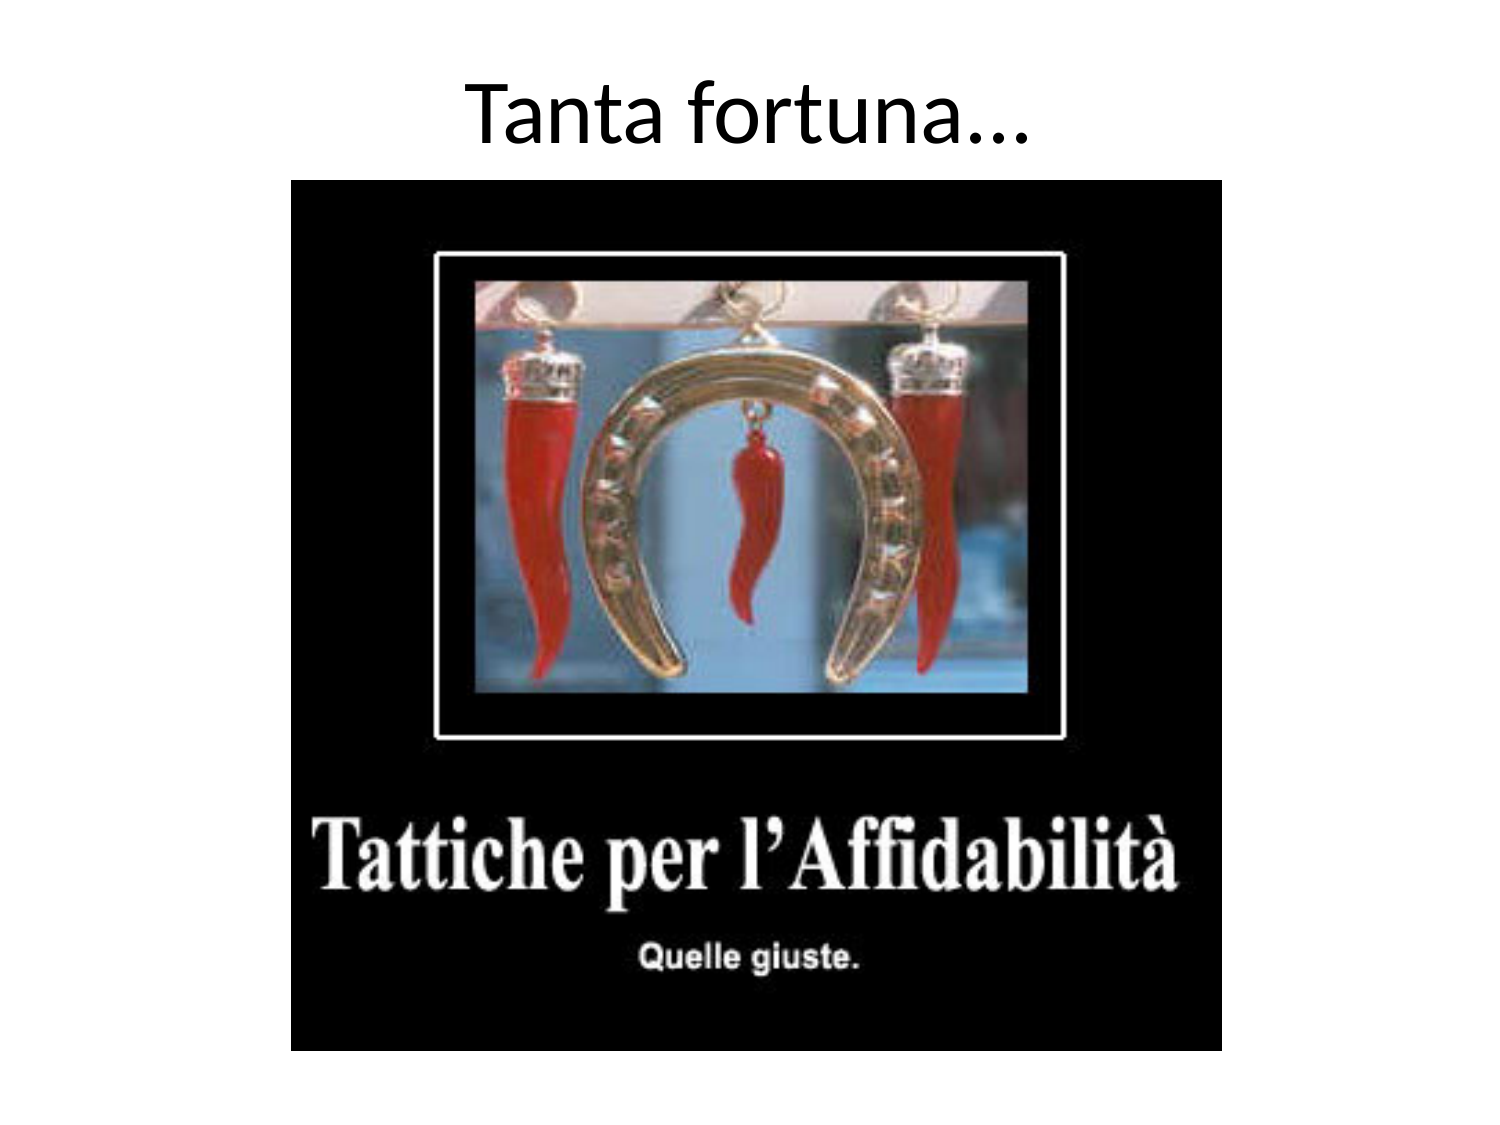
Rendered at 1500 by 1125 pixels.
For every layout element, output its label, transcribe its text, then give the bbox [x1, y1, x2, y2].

title Tanta fortuna... [74, 44, 1425, 233]
picture [291, 180, 1222, 1051]
list [307, 930, 1263, 1004]
